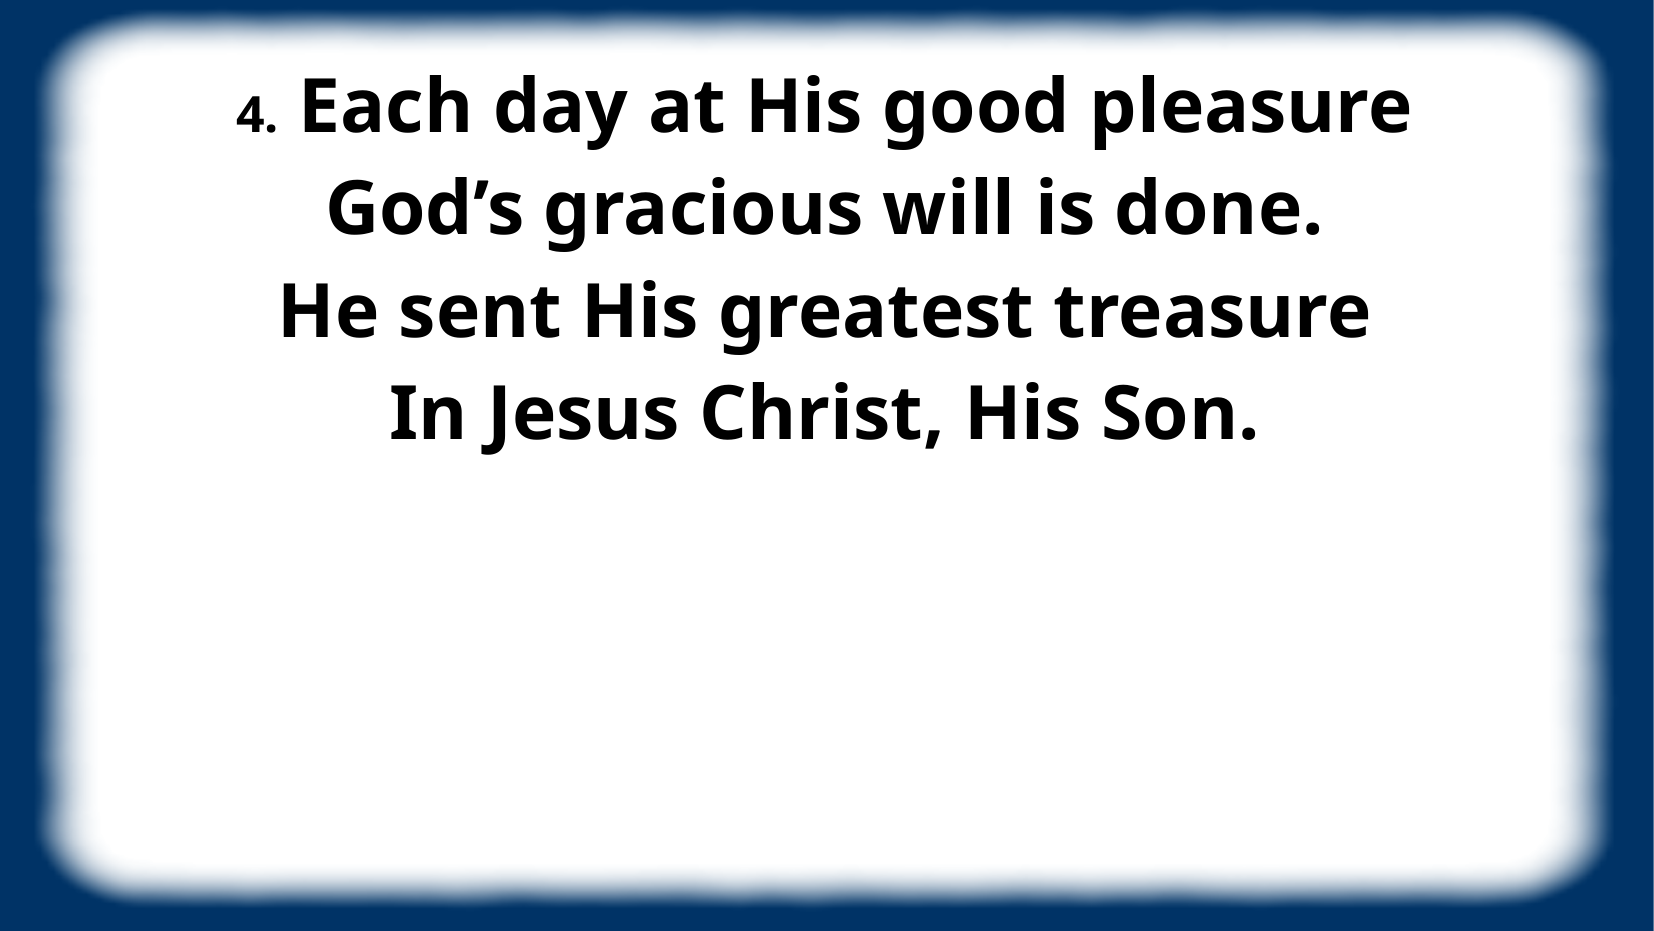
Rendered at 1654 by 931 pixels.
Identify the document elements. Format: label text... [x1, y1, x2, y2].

picture [0, 0, 1654, 931]
text_box 4. Each day at His good pleasure God’s gracious will is done. He sent His greatest treasure In Jesus Christ, His Son. [90, 45, 1561, 460]
